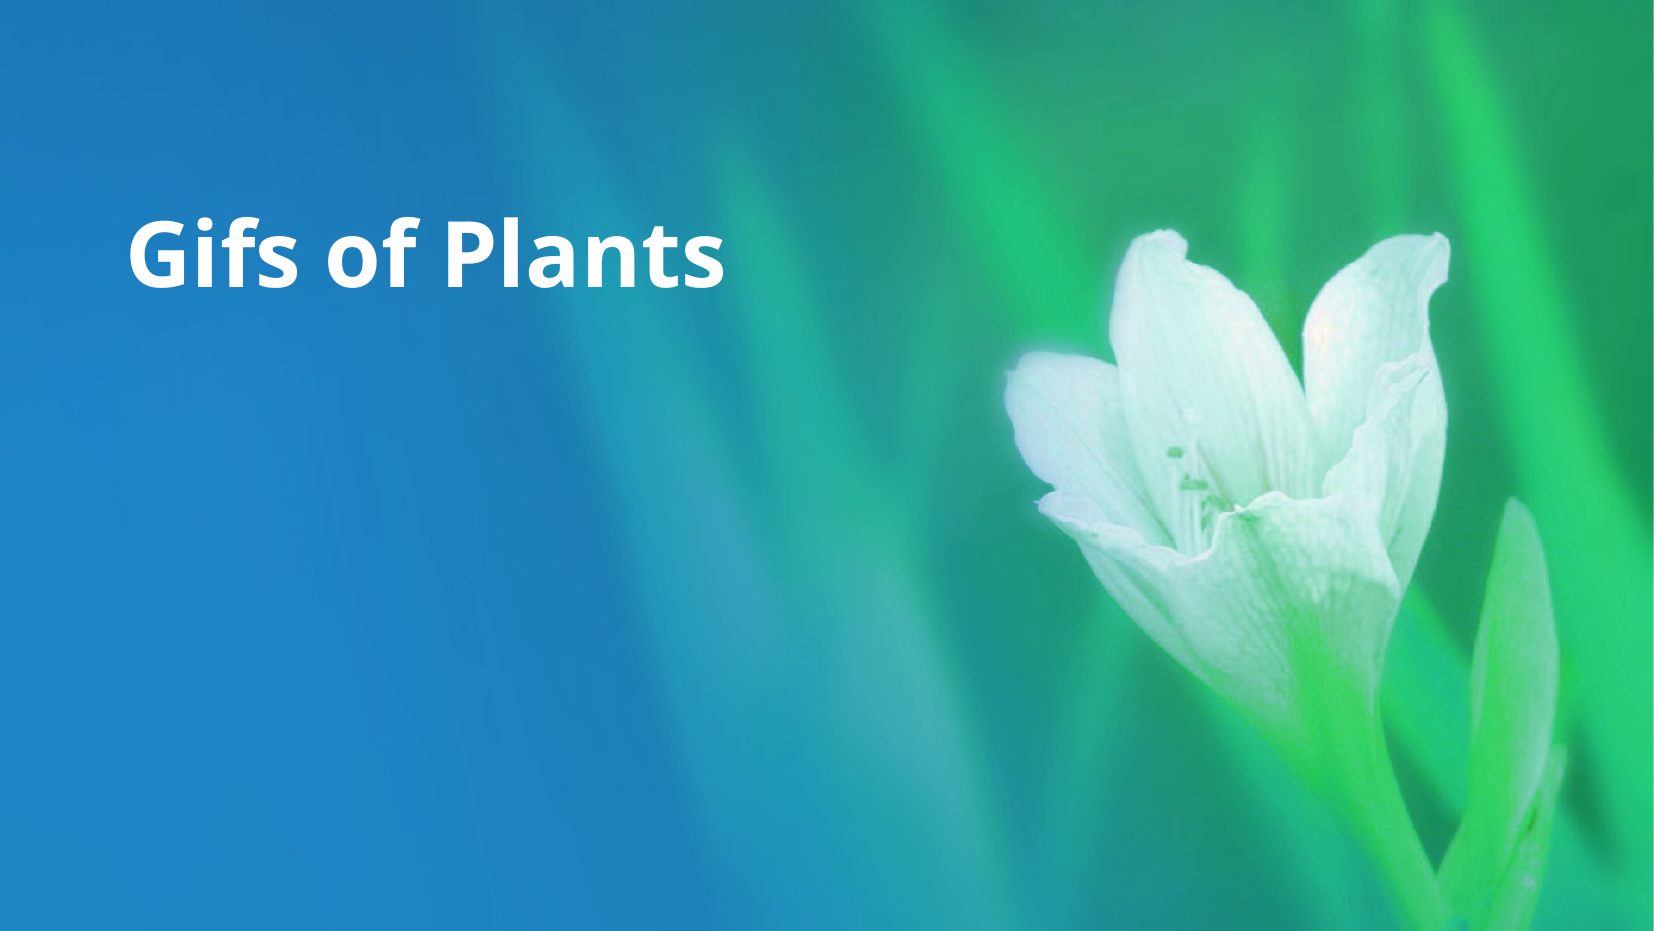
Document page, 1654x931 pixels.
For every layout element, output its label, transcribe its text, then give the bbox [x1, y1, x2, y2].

picture [0, 0, 1654, 931]
text_box Gifs of Plants [110, 188, 1156, 394]
